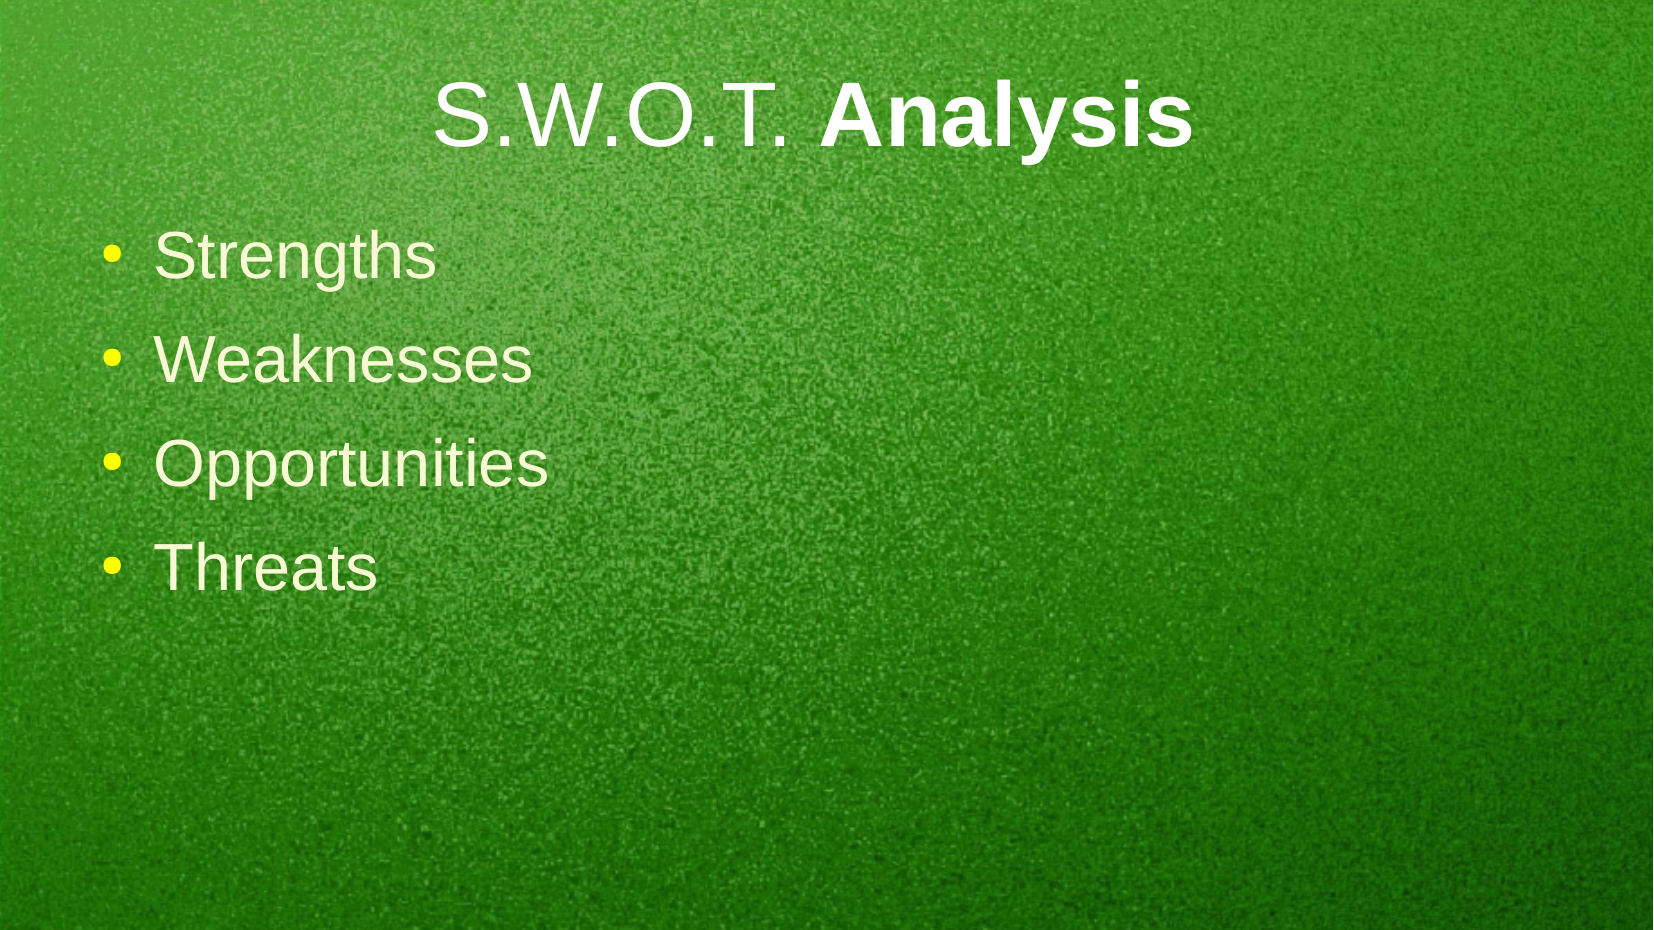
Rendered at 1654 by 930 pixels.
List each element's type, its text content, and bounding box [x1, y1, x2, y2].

picture [0, 0, 1653, 930]
title S.W.O.T. Analysis [82, 37, 1571, 193]
list Strengths Weaknesses Opportunities Threats [82, 217, 1571, 758]
